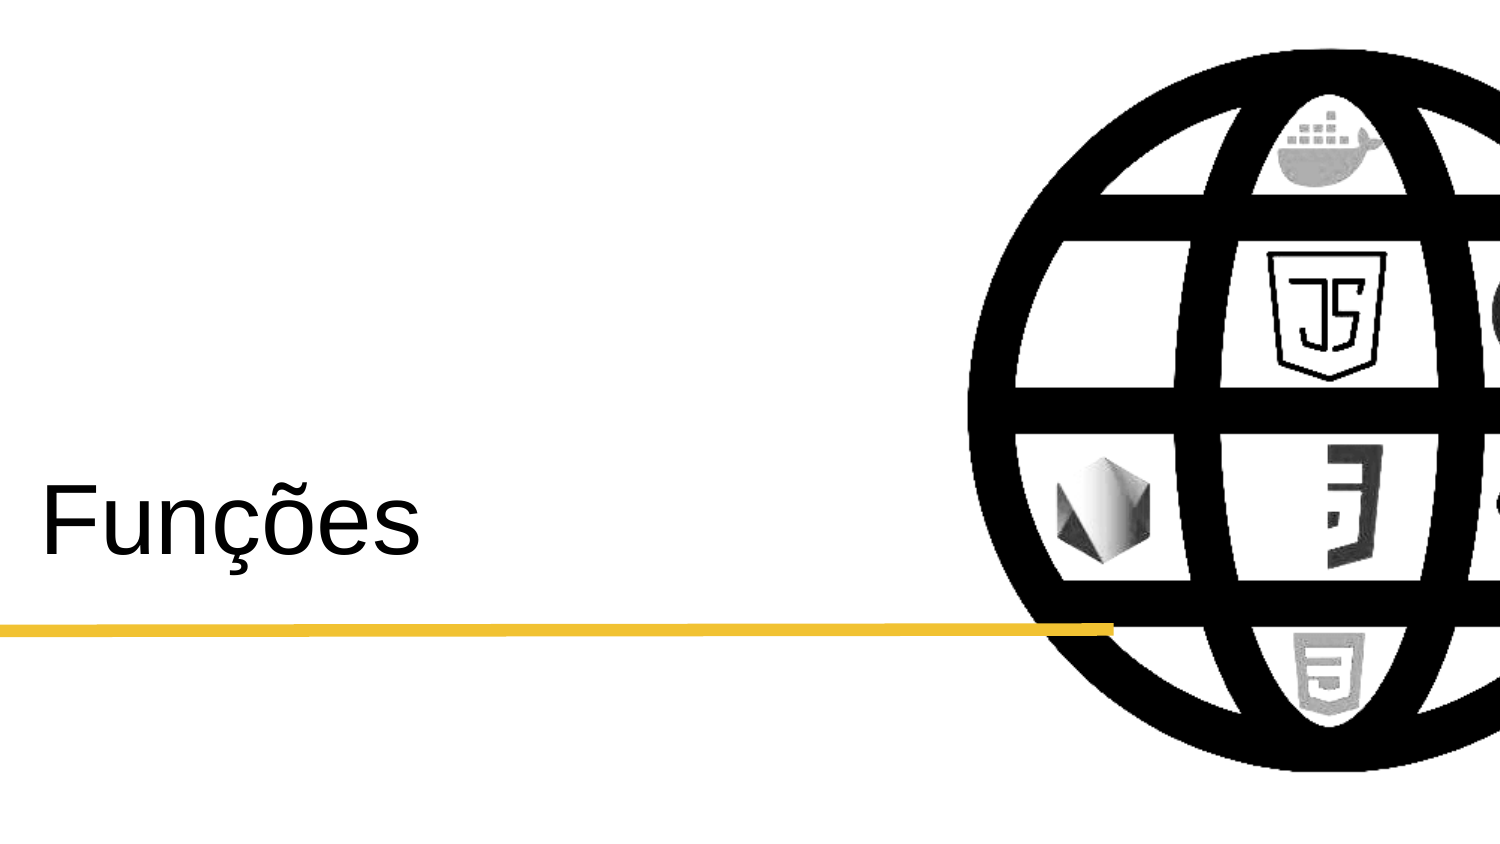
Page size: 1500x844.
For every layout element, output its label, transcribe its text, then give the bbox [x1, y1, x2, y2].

title Funções [24, 318, 758, 711]
picture [941, 0, 1500, 844]
